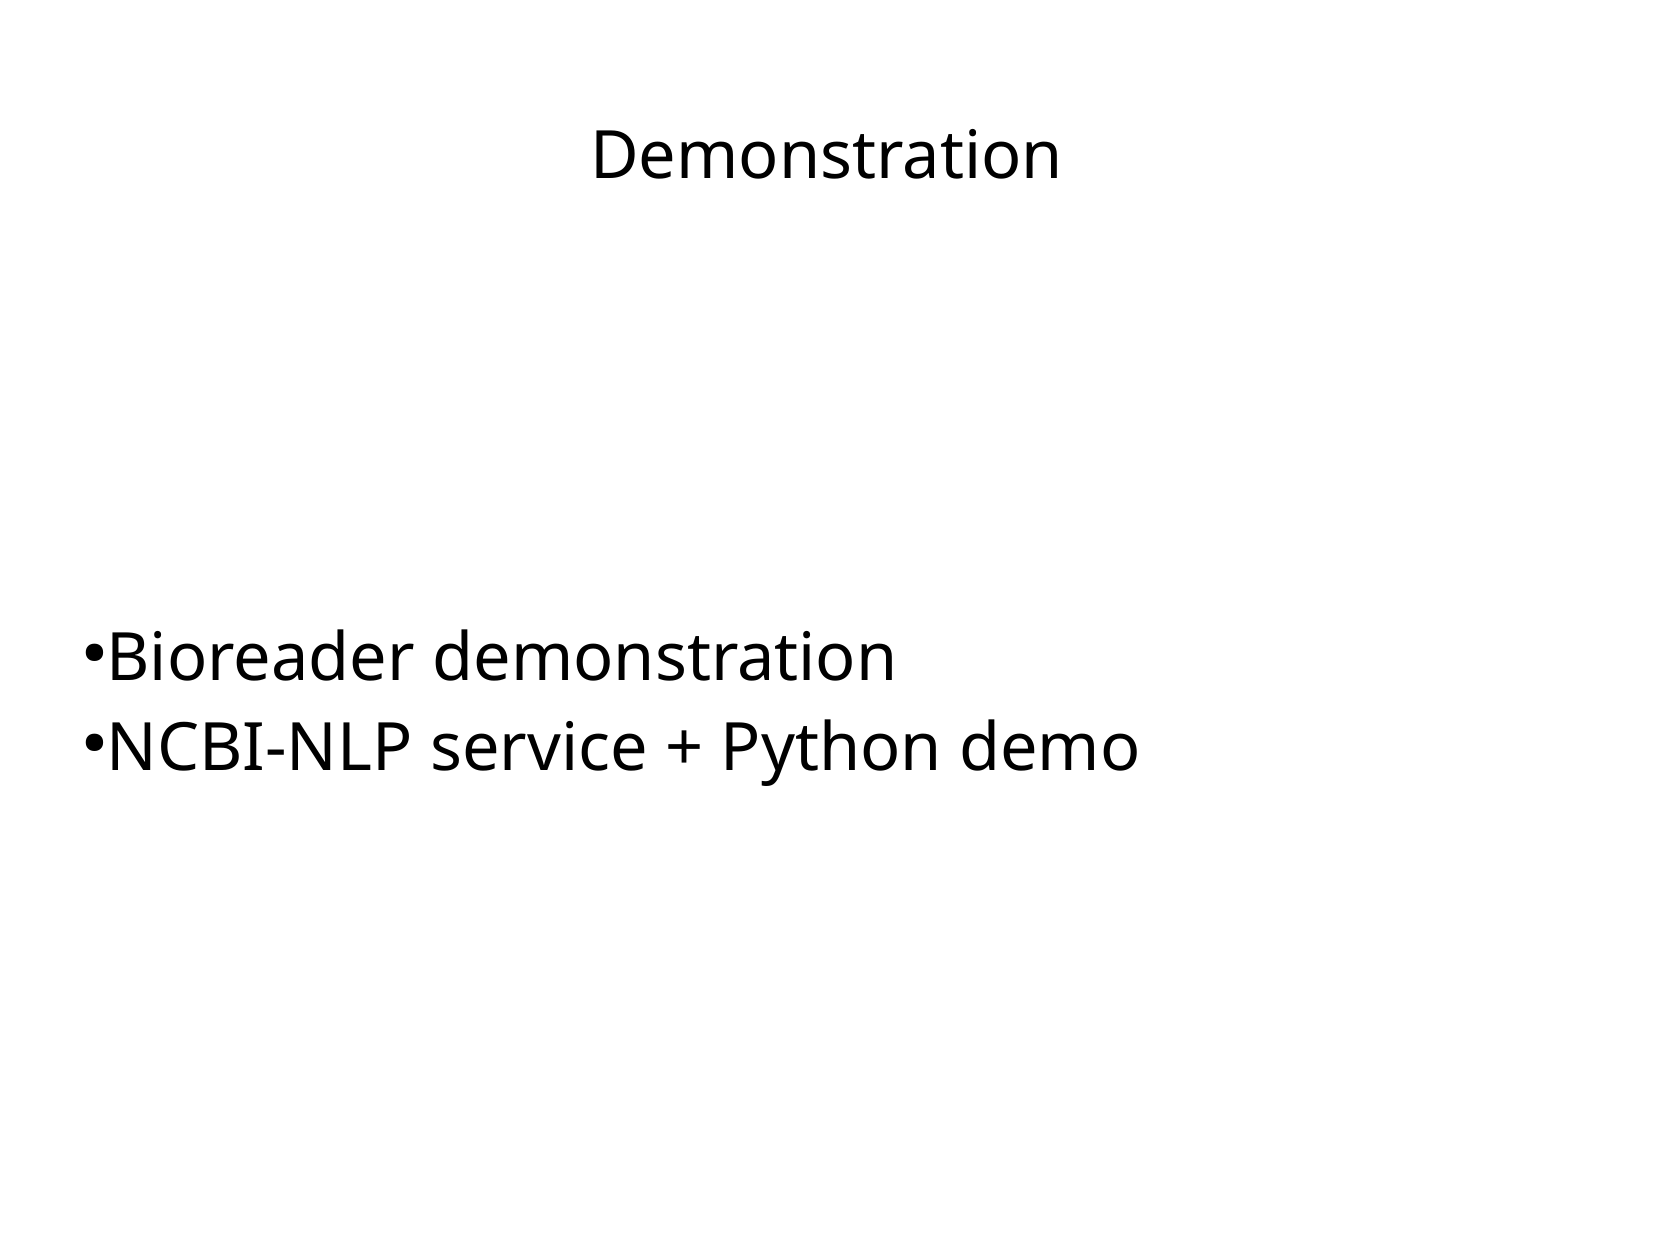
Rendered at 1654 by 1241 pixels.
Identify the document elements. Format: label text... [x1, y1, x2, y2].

subtitle Bioreader demonstration NCBI-NLP service + Python demo [82, 297, 1571, 1102]
title Demonstration [82, 56, 1571, 250]
